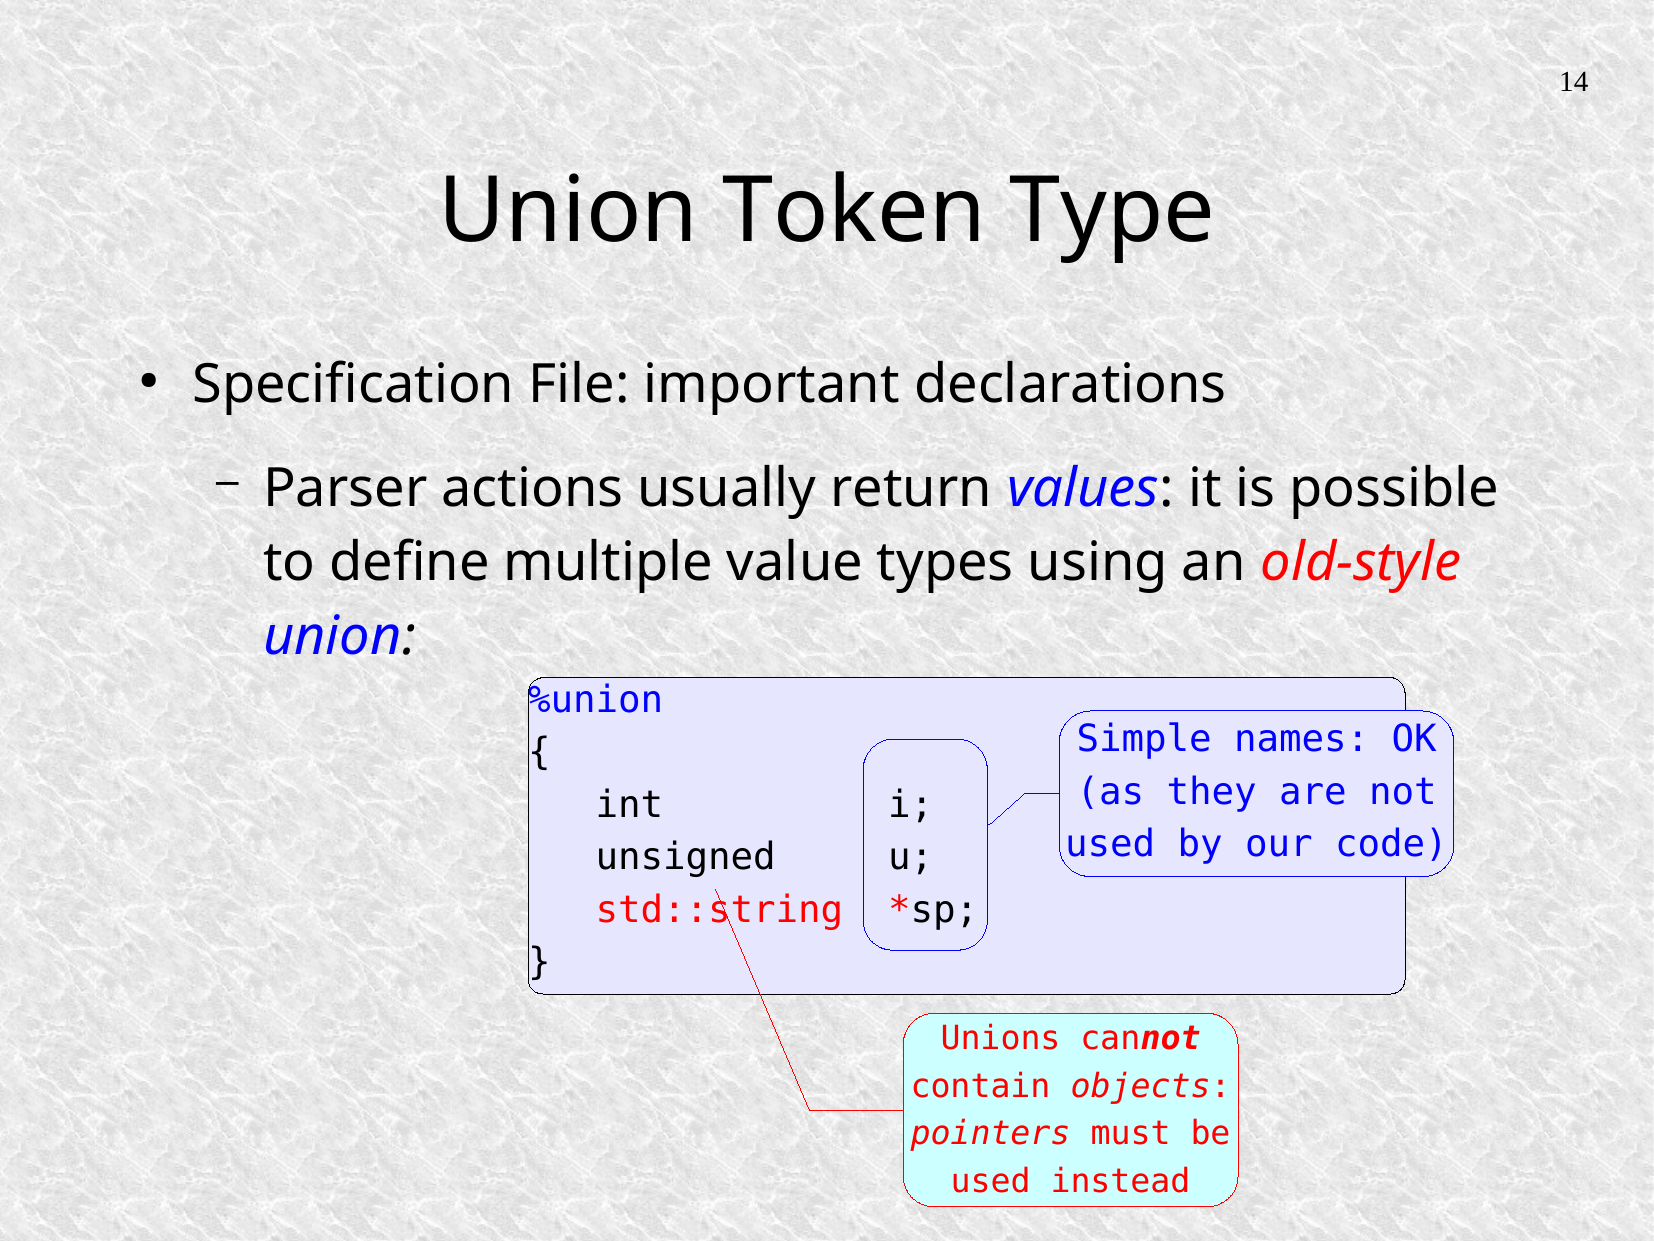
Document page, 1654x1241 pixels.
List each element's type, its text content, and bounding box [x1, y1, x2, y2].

text_box %union { int i; unsigned u; std::string *sp; } [528, 677, 1406, 995]
text_box Unions cannot contain objects: pointers must be used instead [903, 1013, 1239, 1207]
list Specification File: important declarations Parser actions usually return values: it is possible to define multiple value types using an old-style union: [121, 344, 1534, 1127]
picture [0, 0, 1654, 1241]
text_box Simple names: OK (as they are not used by our code) [1059, 710, 1454, 877]
title Union Token Type [121, 102, 1534, 311]
